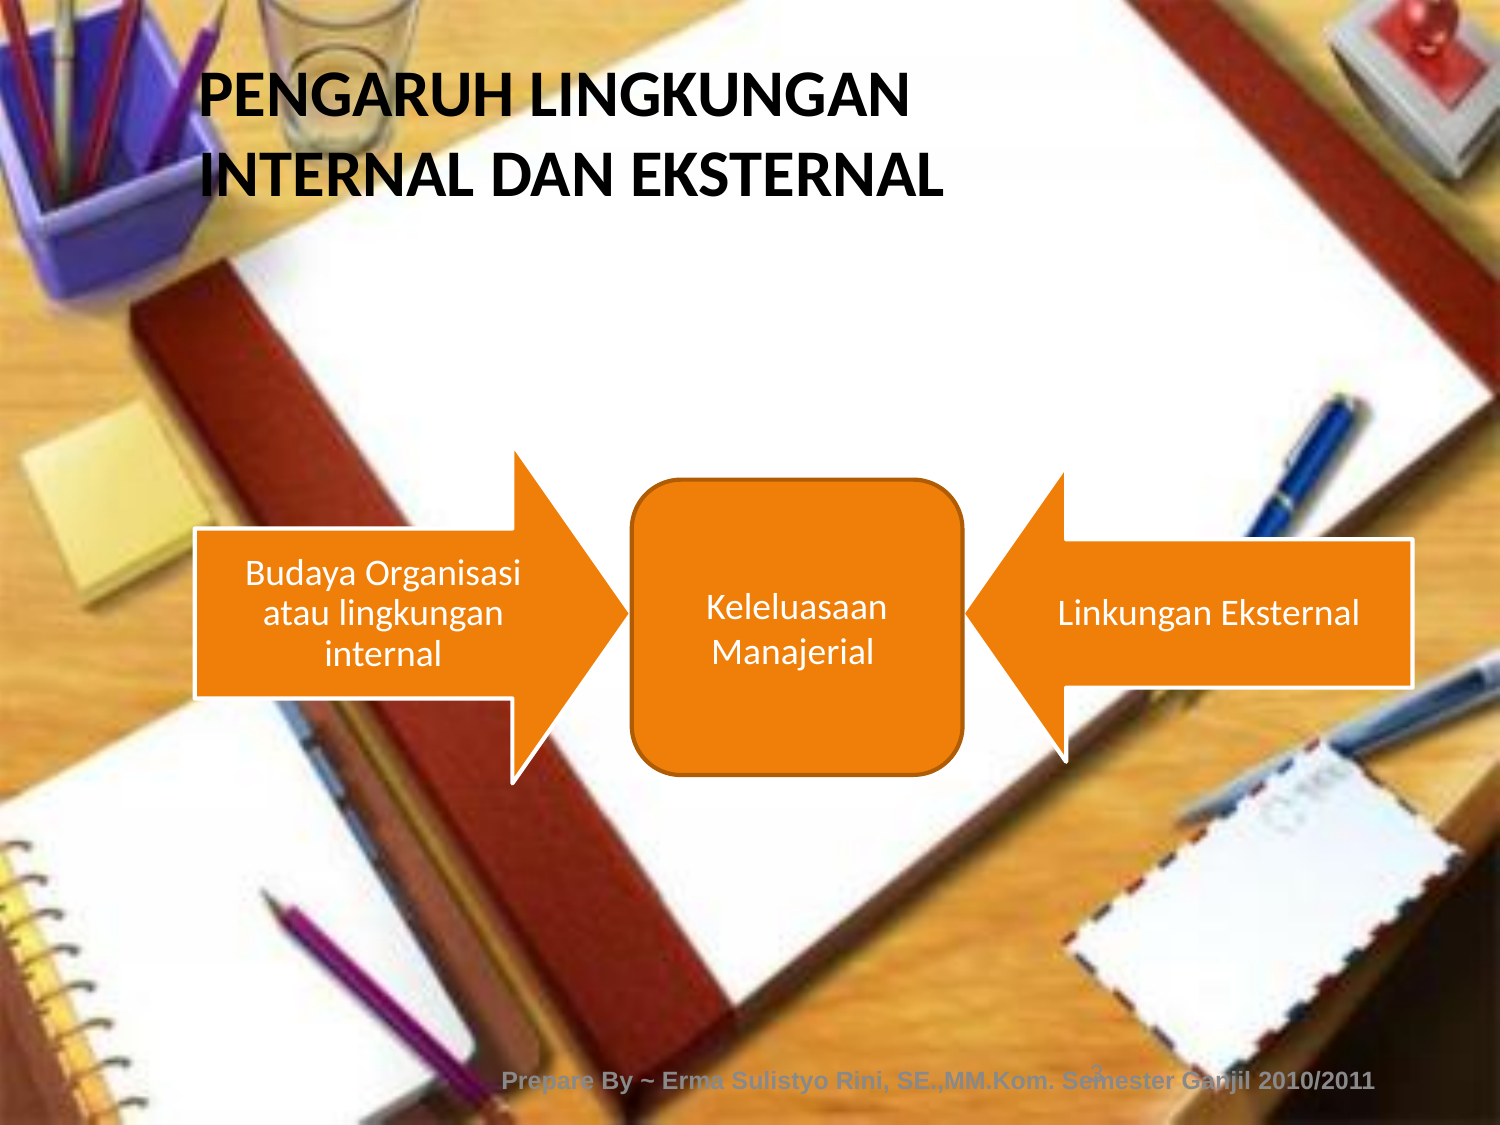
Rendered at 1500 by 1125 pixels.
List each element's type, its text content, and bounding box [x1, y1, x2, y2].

text_box PENGARUH LINGKUNGAN INTERNAL DAN EKSTERNAL [183, 42, 1187, 220]
text_box Budaya Organisasi atau lingkungan internal [194, 443, 631, 784]
text_box [1074, 1042, 1426, 1103]
text_box Prepare By ~ Erma Sulistyo Rini, SE.,MM.Kom. Semester Ganjil 2010/2011 [466, 1046, 1413, 1113]
text_box Linkungan Eksternal [963, 465, 1413, 762]
text_box Keleluasaan Manajerial [631, 479, 963, 776]
